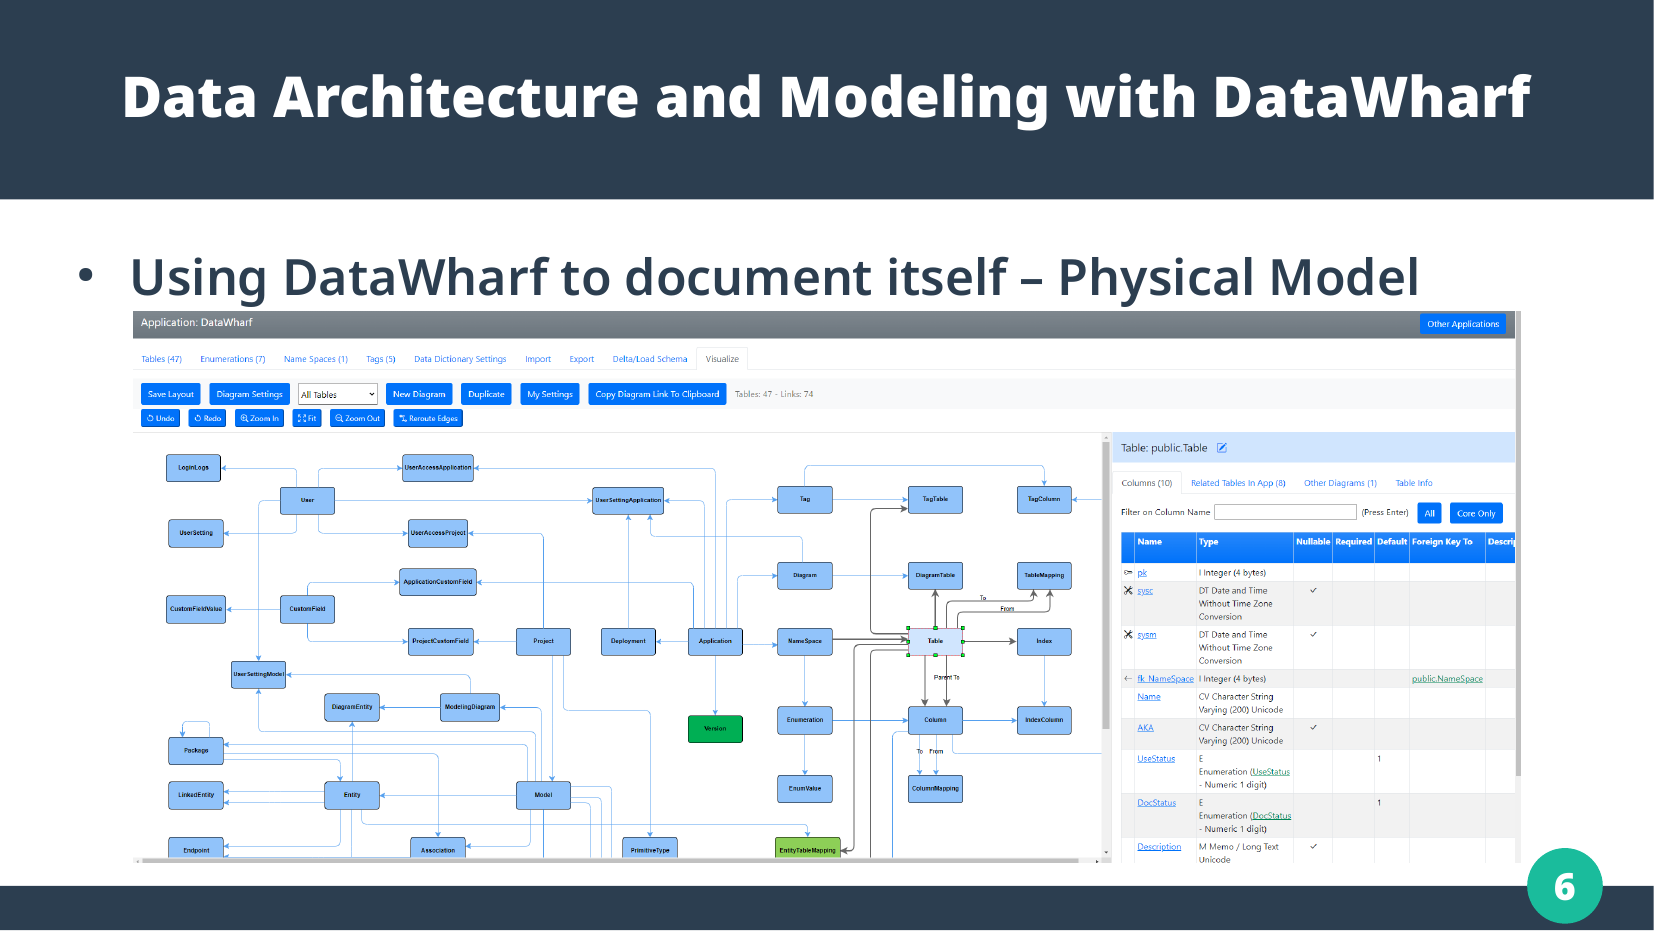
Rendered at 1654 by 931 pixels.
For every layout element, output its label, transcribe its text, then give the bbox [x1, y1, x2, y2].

list Using DataWharf to document itself – Physical Model [59, 242, 1595, 863]
picture [133, 311, 1521, 863]
title Data Architecture and Modeling with DataWharf [59, 37, 1595, 156]
